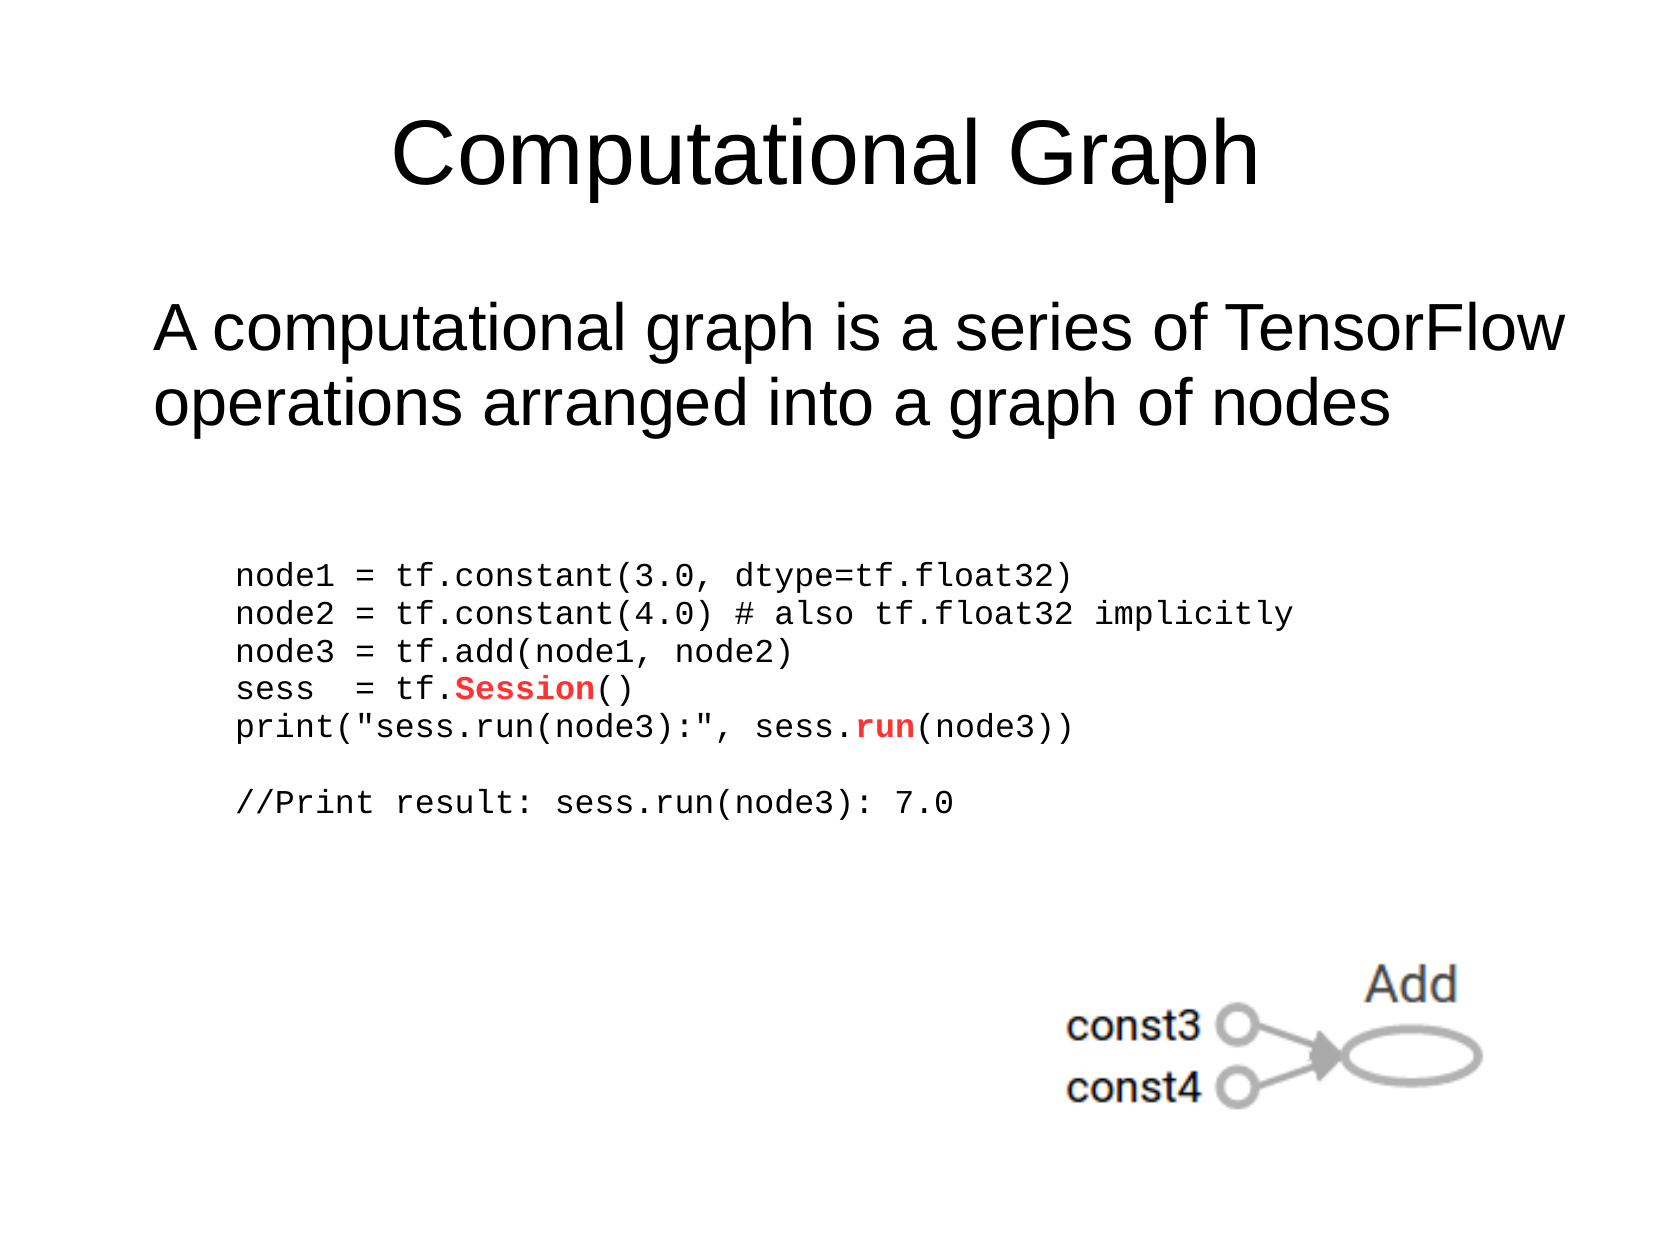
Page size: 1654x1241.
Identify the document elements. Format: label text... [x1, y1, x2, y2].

text_box node1 = tf.constant(3.0, dtype=tf.float32) node2 = tf.constant(4.0) # also tf.float32 implicitly node3 = tf.add(node1, node2) sess = tf.Session() print("sess.run(node3):", sess.run(node3)) //Print result: sess.run(node3): 7.0 [220, 513, 1312, 831]
title Computational Graph [82, 49, 1571, 257]
picture [968, 896, 1607, 1205]
list A computational graph is a series of TensorFlow operations arranged into a graph of nodes [82, 290, 1571, 1010]
